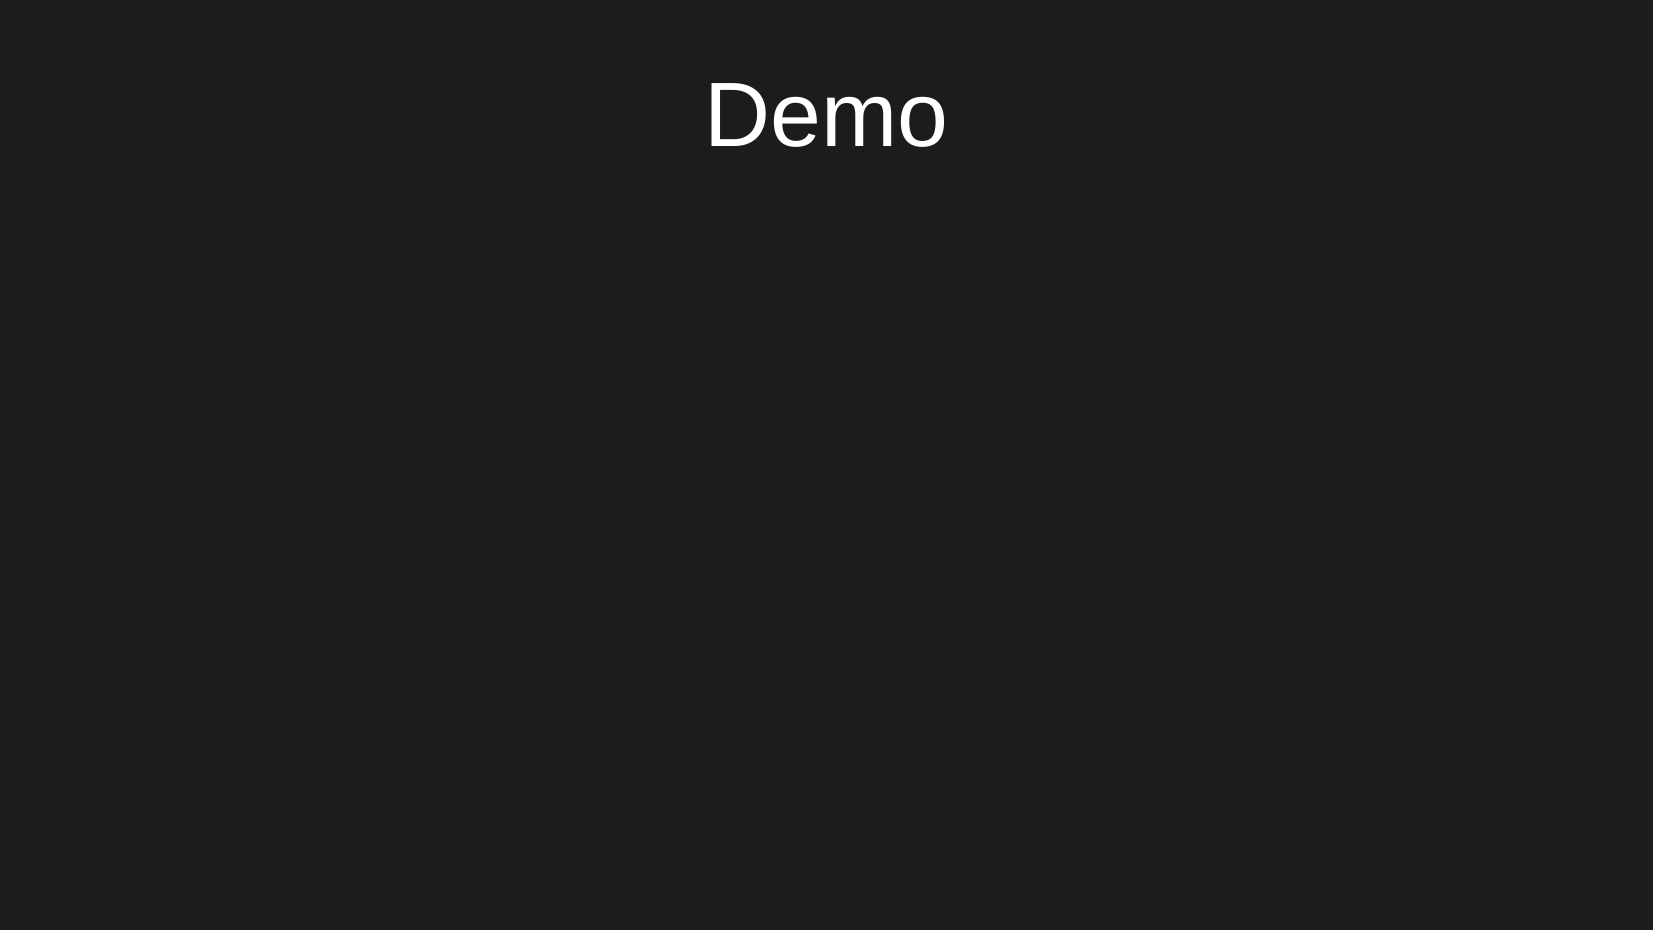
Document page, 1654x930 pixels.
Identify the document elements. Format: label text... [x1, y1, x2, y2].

title Demo [82, 36, 1571, 193]
